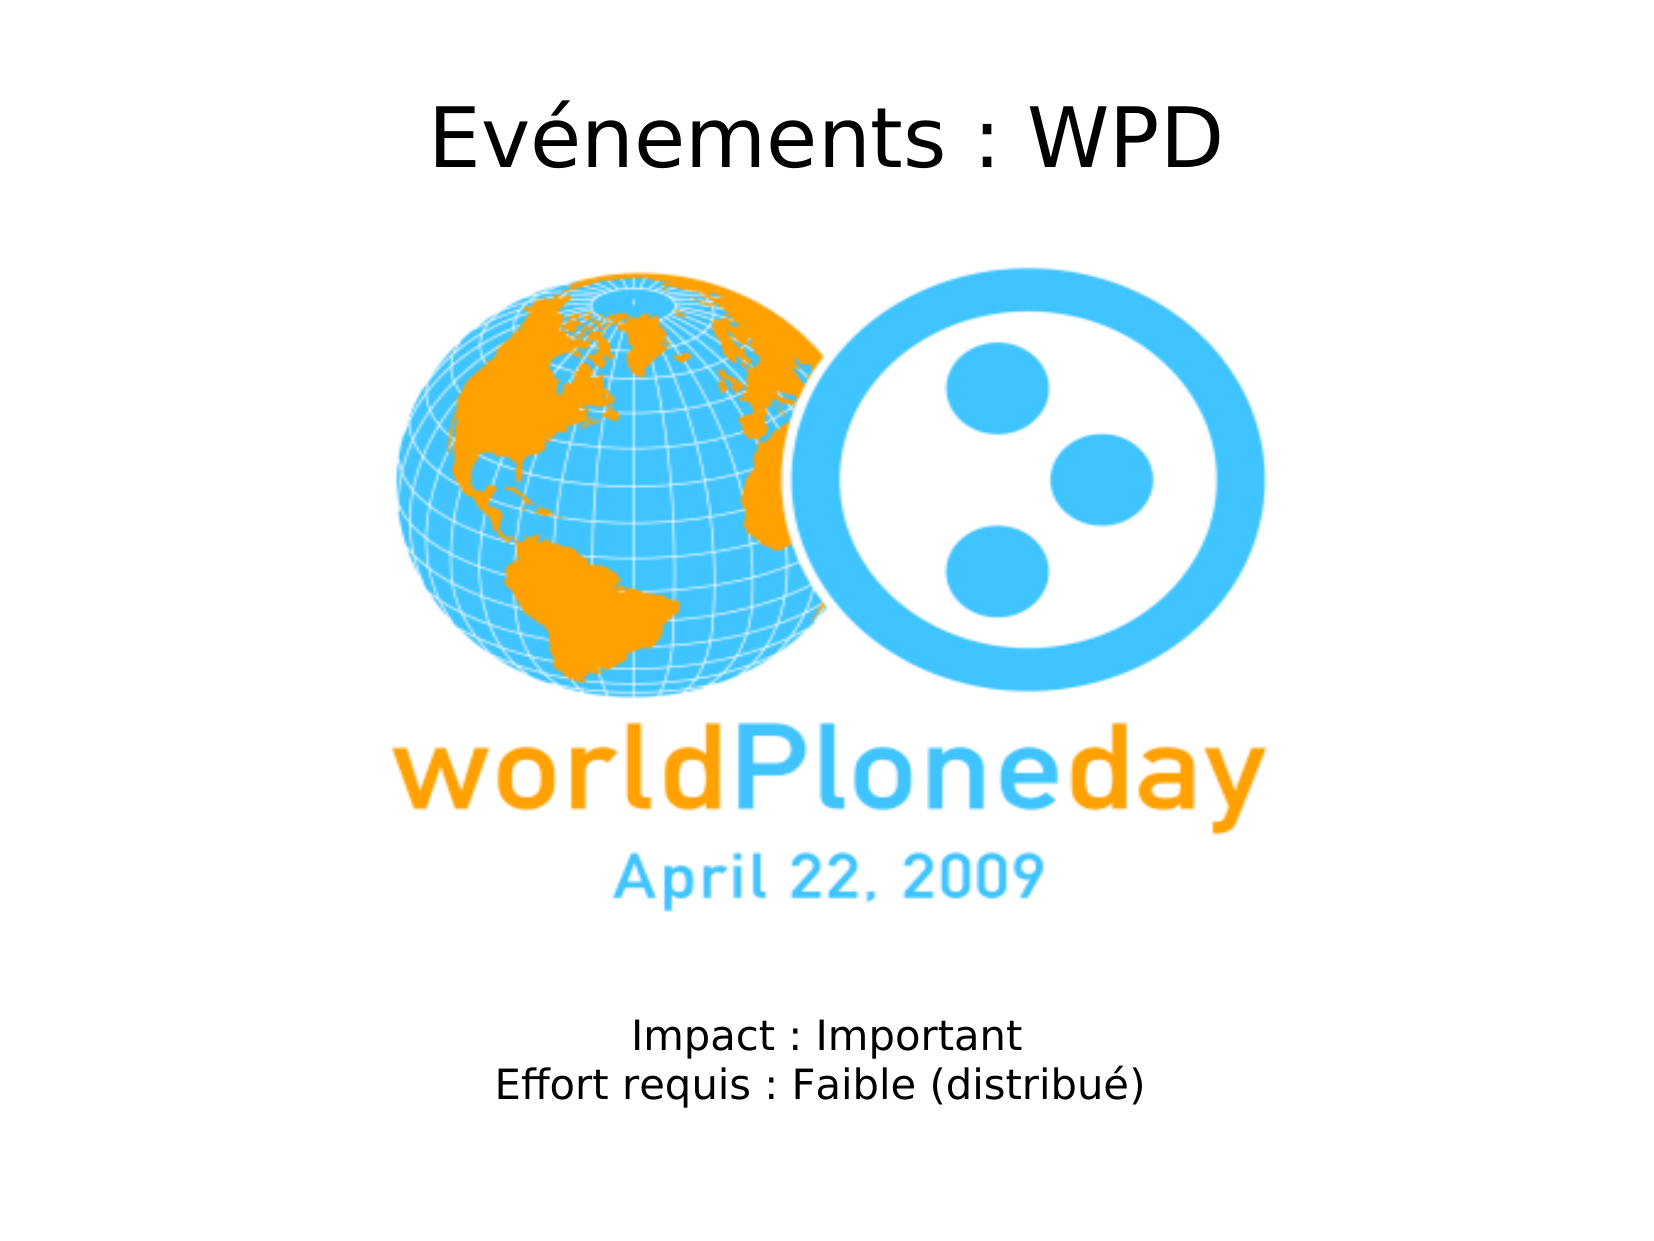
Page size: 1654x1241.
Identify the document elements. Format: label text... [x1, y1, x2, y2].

picture [336, 209, 1319, 967]
text_box Evénements : WPD Impact : Important Effort requis : Faible (distribué) [0, 82, 1654, 1117]
